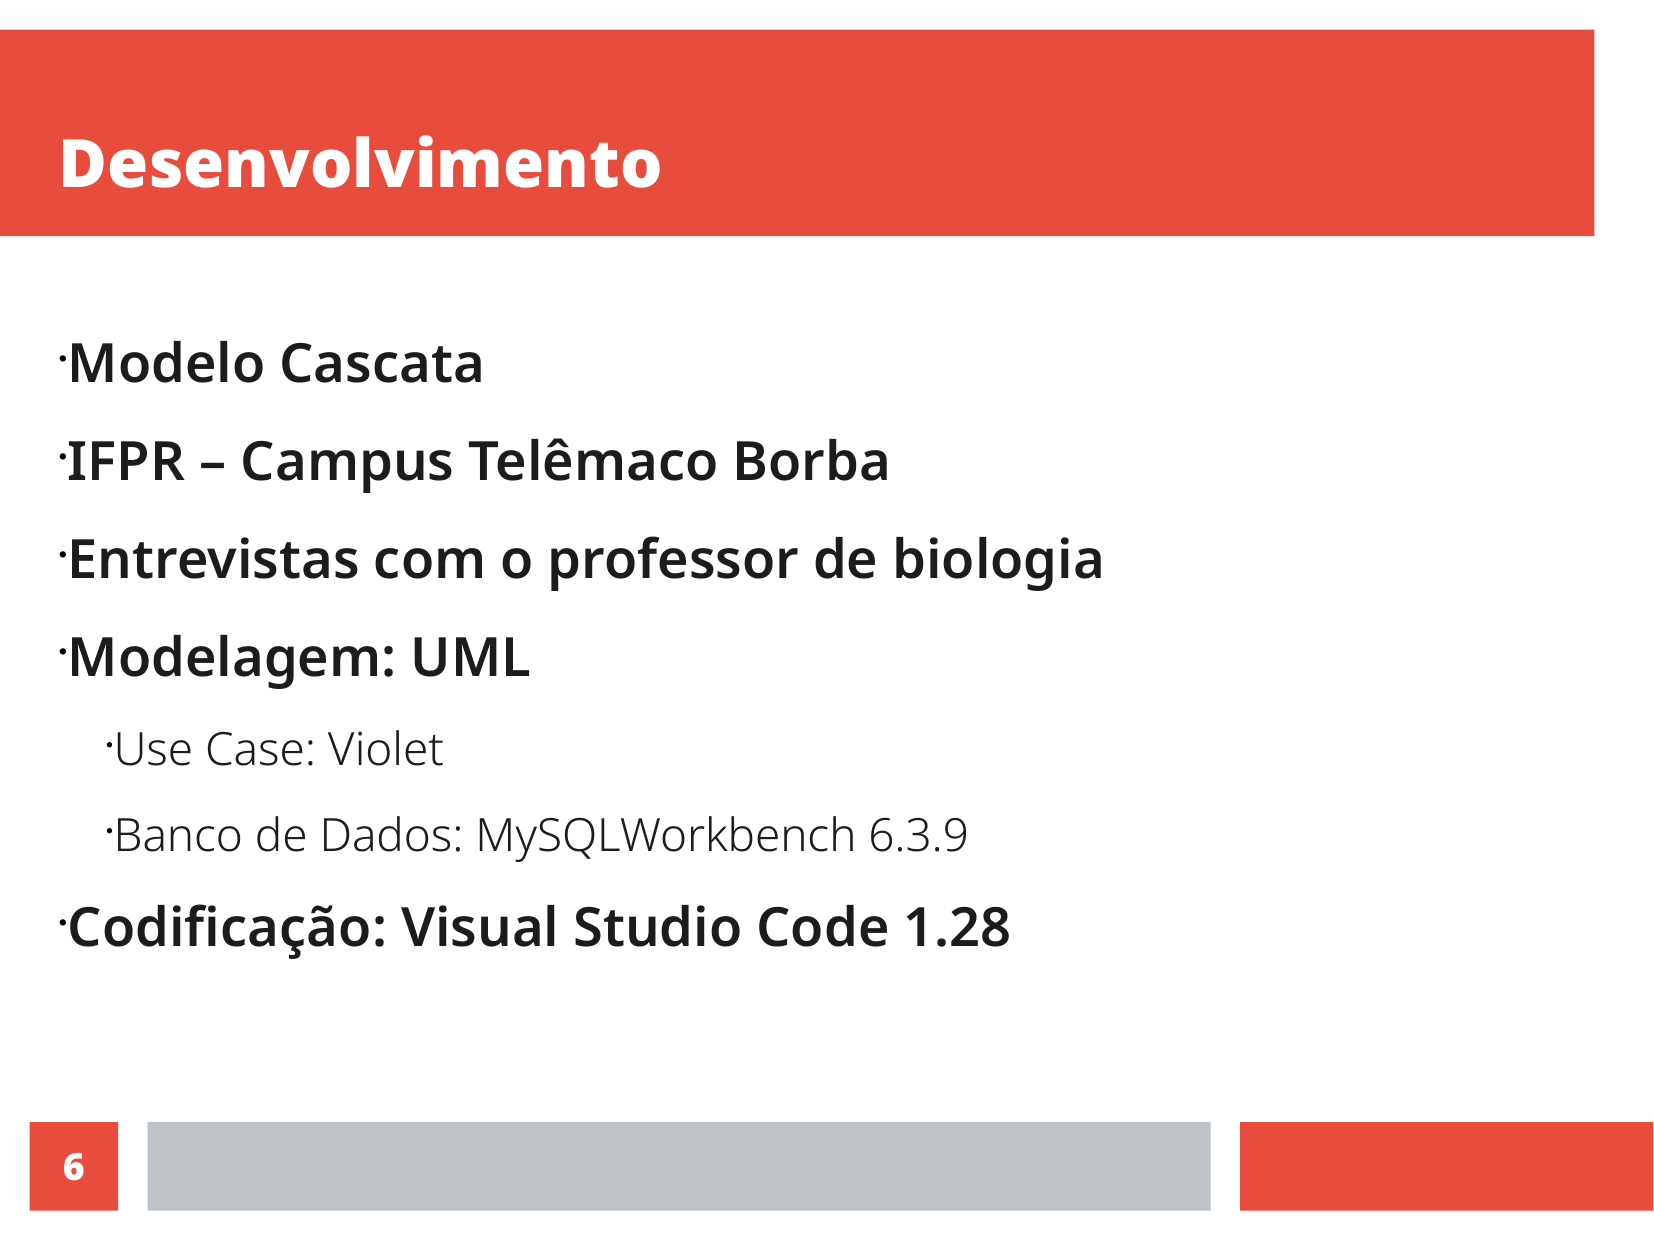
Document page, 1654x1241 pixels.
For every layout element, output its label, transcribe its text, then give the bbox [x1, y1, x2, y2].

list Modelo Cascata IFPR – Campus Telêmaco Borba Entrevistas com o professor de biologia Modelagem: UML Use Case: Violet Banco de Dados: MySQLWorkbench 6.3.9 Codificação: Visual Studio Code 1.28 [59, 324, 1565, 1093]
title Desenvolvimento [59, 59, 1595, 207]
